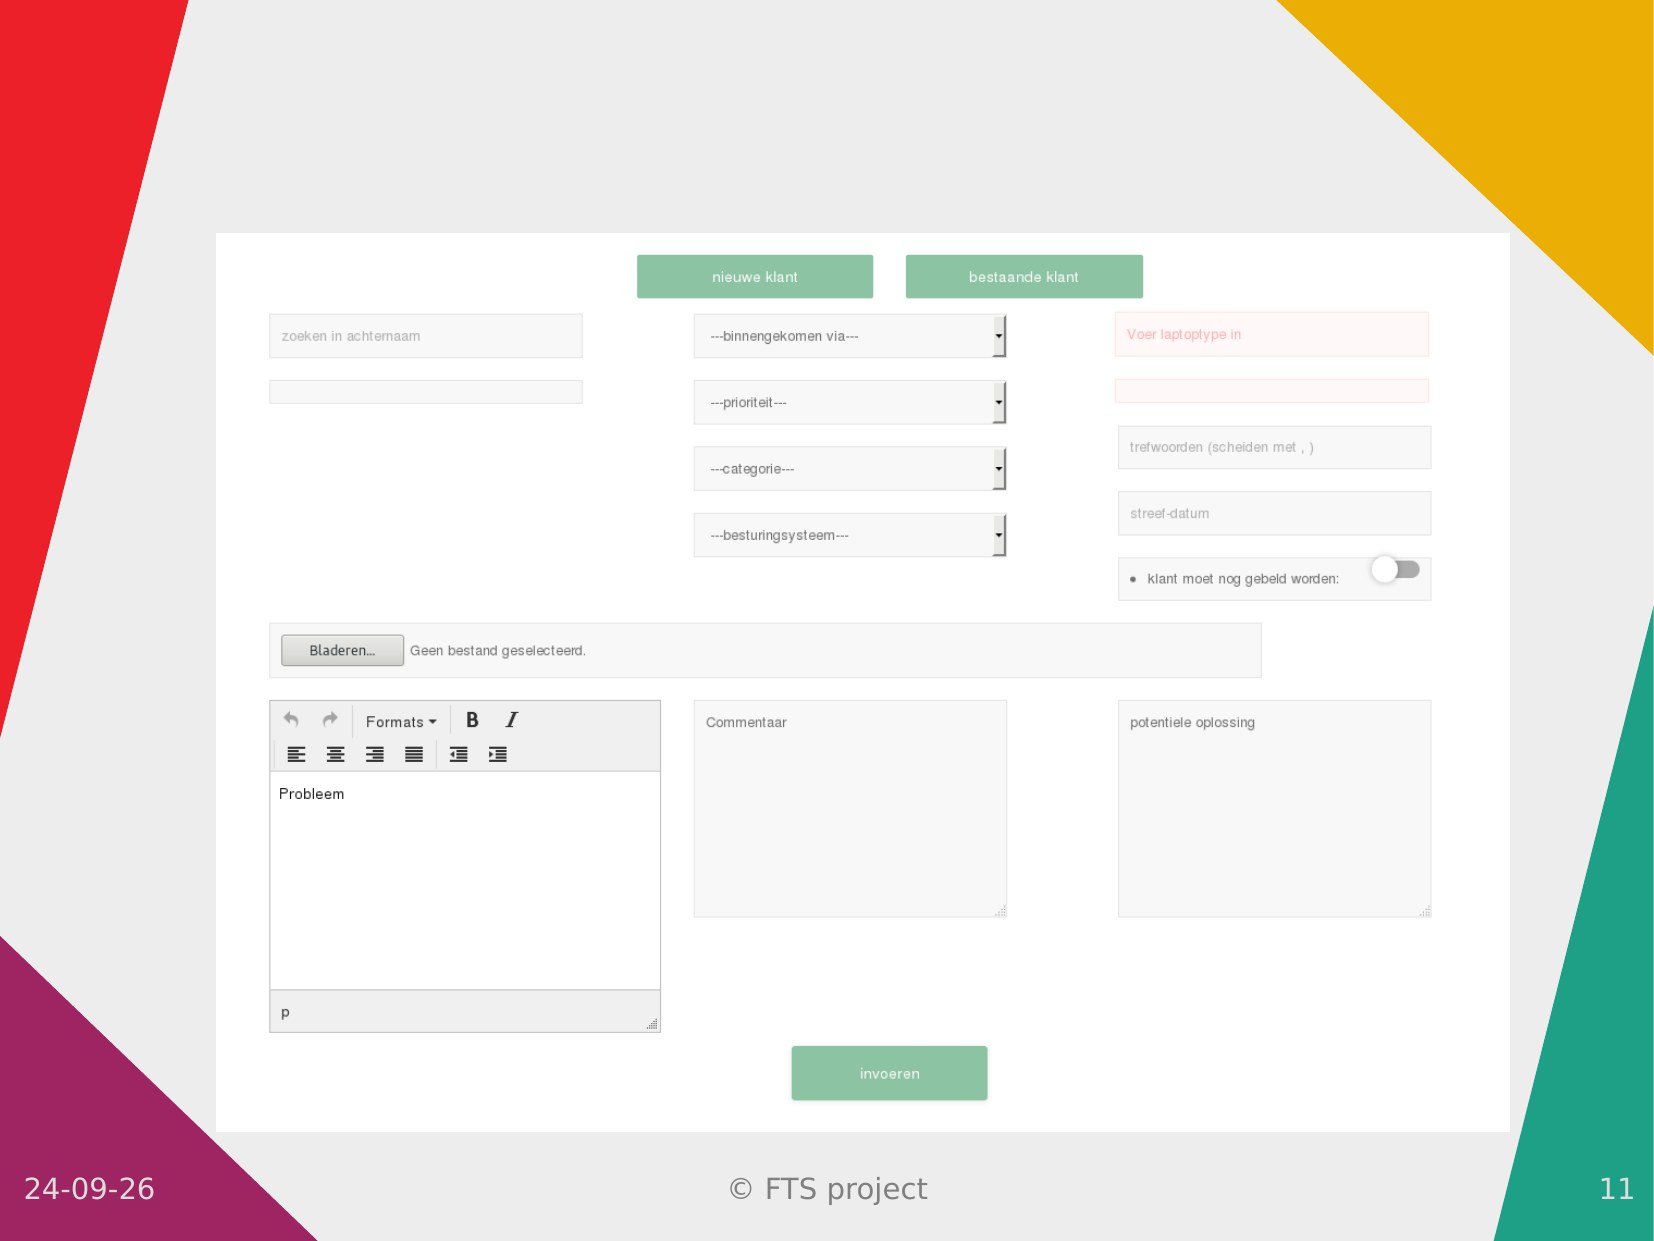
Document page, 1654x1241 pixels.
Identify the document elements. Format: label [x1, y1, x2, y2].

picture [216, 232, 1510, 1133]
